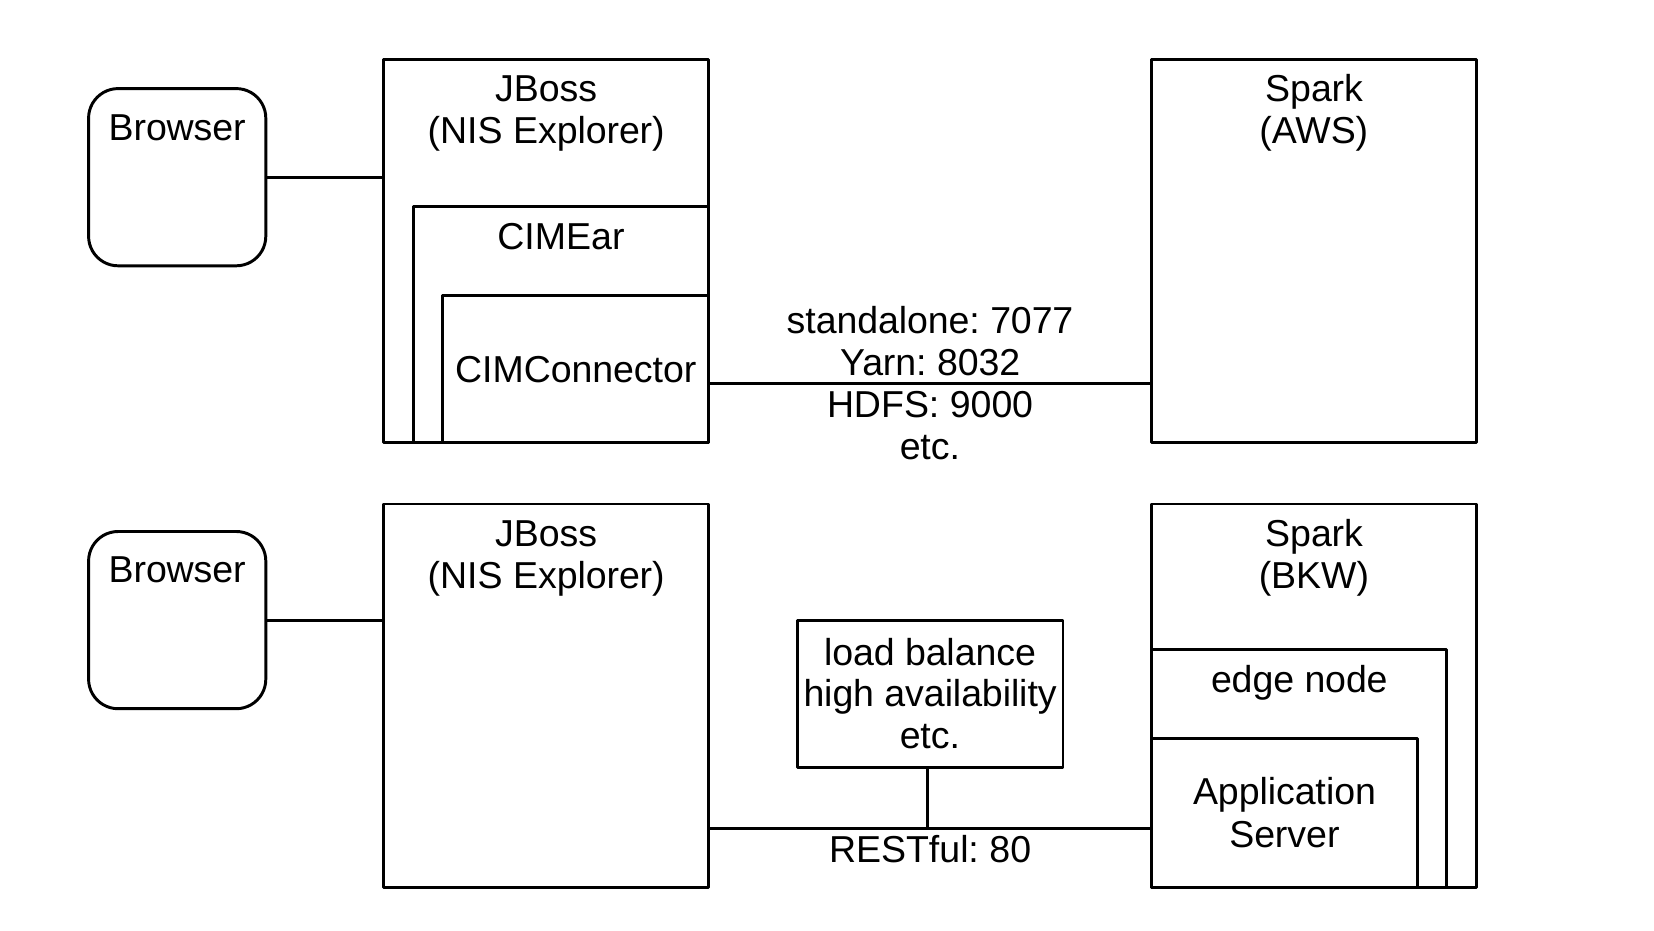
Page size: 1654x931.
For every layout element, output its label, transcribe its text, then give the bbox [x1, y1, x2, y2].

text_box Browser [88, 531, 266, 709]
text_box CIMConnector [442, 295, 709, 443]
text_box Browser [88, 88, 266, 266]
text_box Spark (AWS) [1151, 59, 1477, 443]
text_box edge node [1151, 649, 1447, 888]
text_box Spark (BKW) [1151, 503, 1477, 888]
text_box JBoss (NIS Explorer) [383, 59, 709, 443]
text_box load balance high availability etc. [797, 620, 1063, 768]
text_box JBoss (NIS Explorer) [383, 503, 709, 888]
text_box CIMEar [413, 206, 709, 443]
text_box Application Server [1151, 738, 1418, 888]
